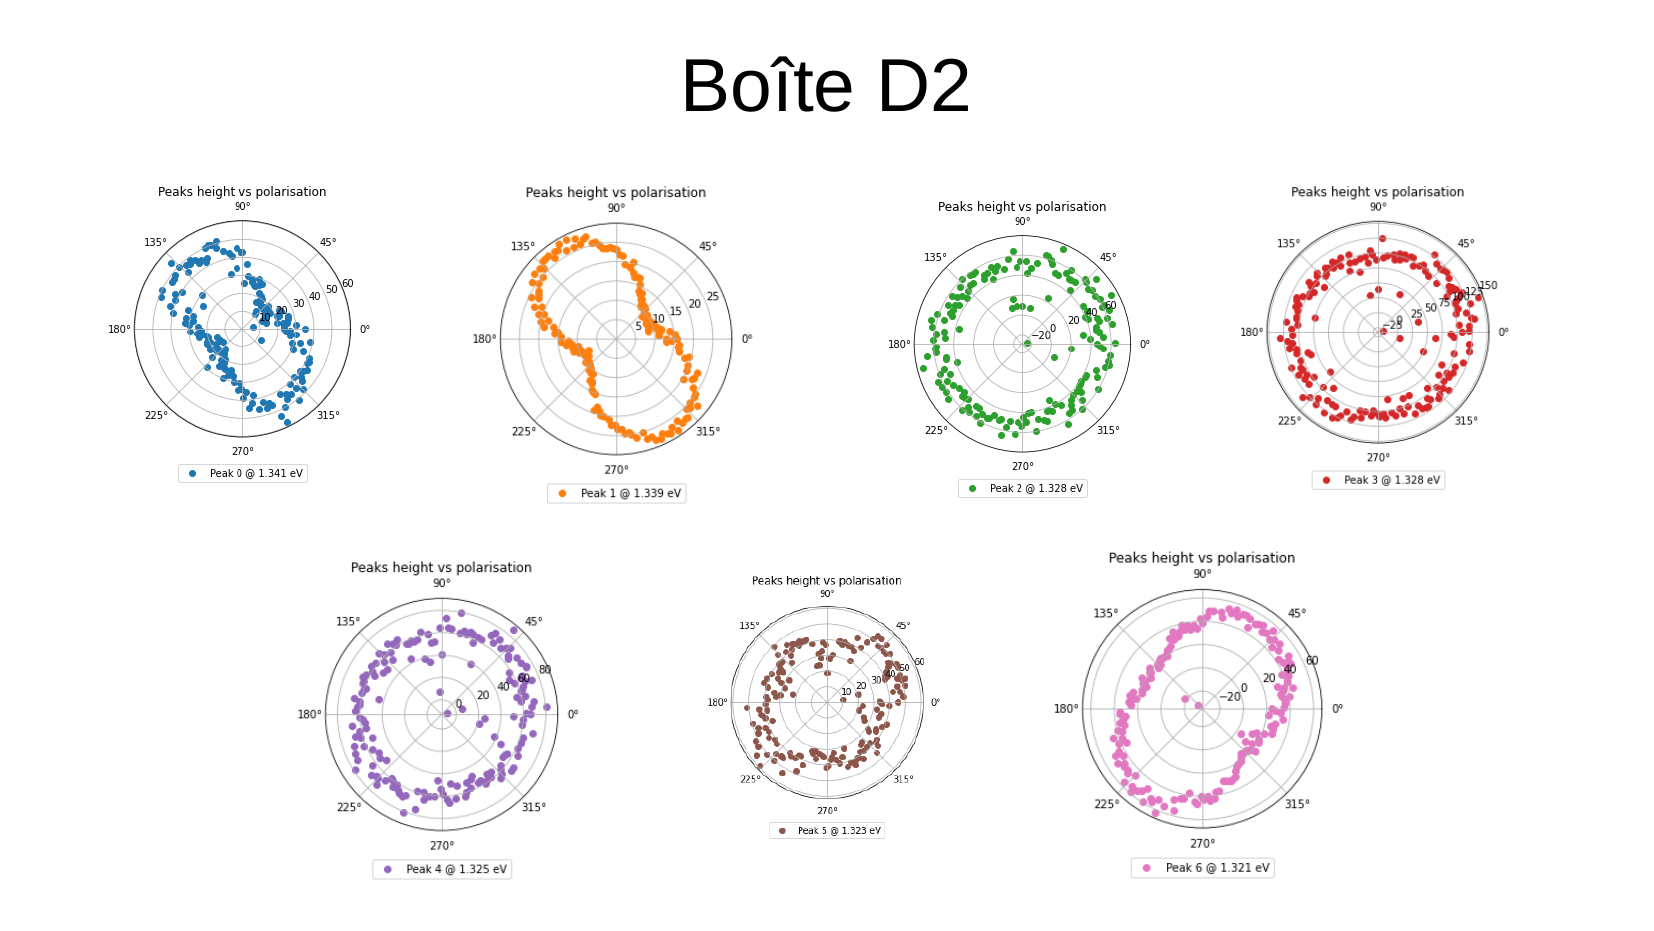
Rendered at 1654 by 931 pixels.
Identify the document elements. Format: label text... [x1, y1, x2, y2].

picture [881, 194, 1156, 503]
picture [1046, 544, 1351, 886]
picture [101, 179, 376, 488]
picture [290, 554, 586, 886]
title Boîte D2 [82, 7, 1571, 163]
picture [465, 179, 760, 511]
picture [1233, 179, 1516, 496]
picture [701, 569, 946, 844]
